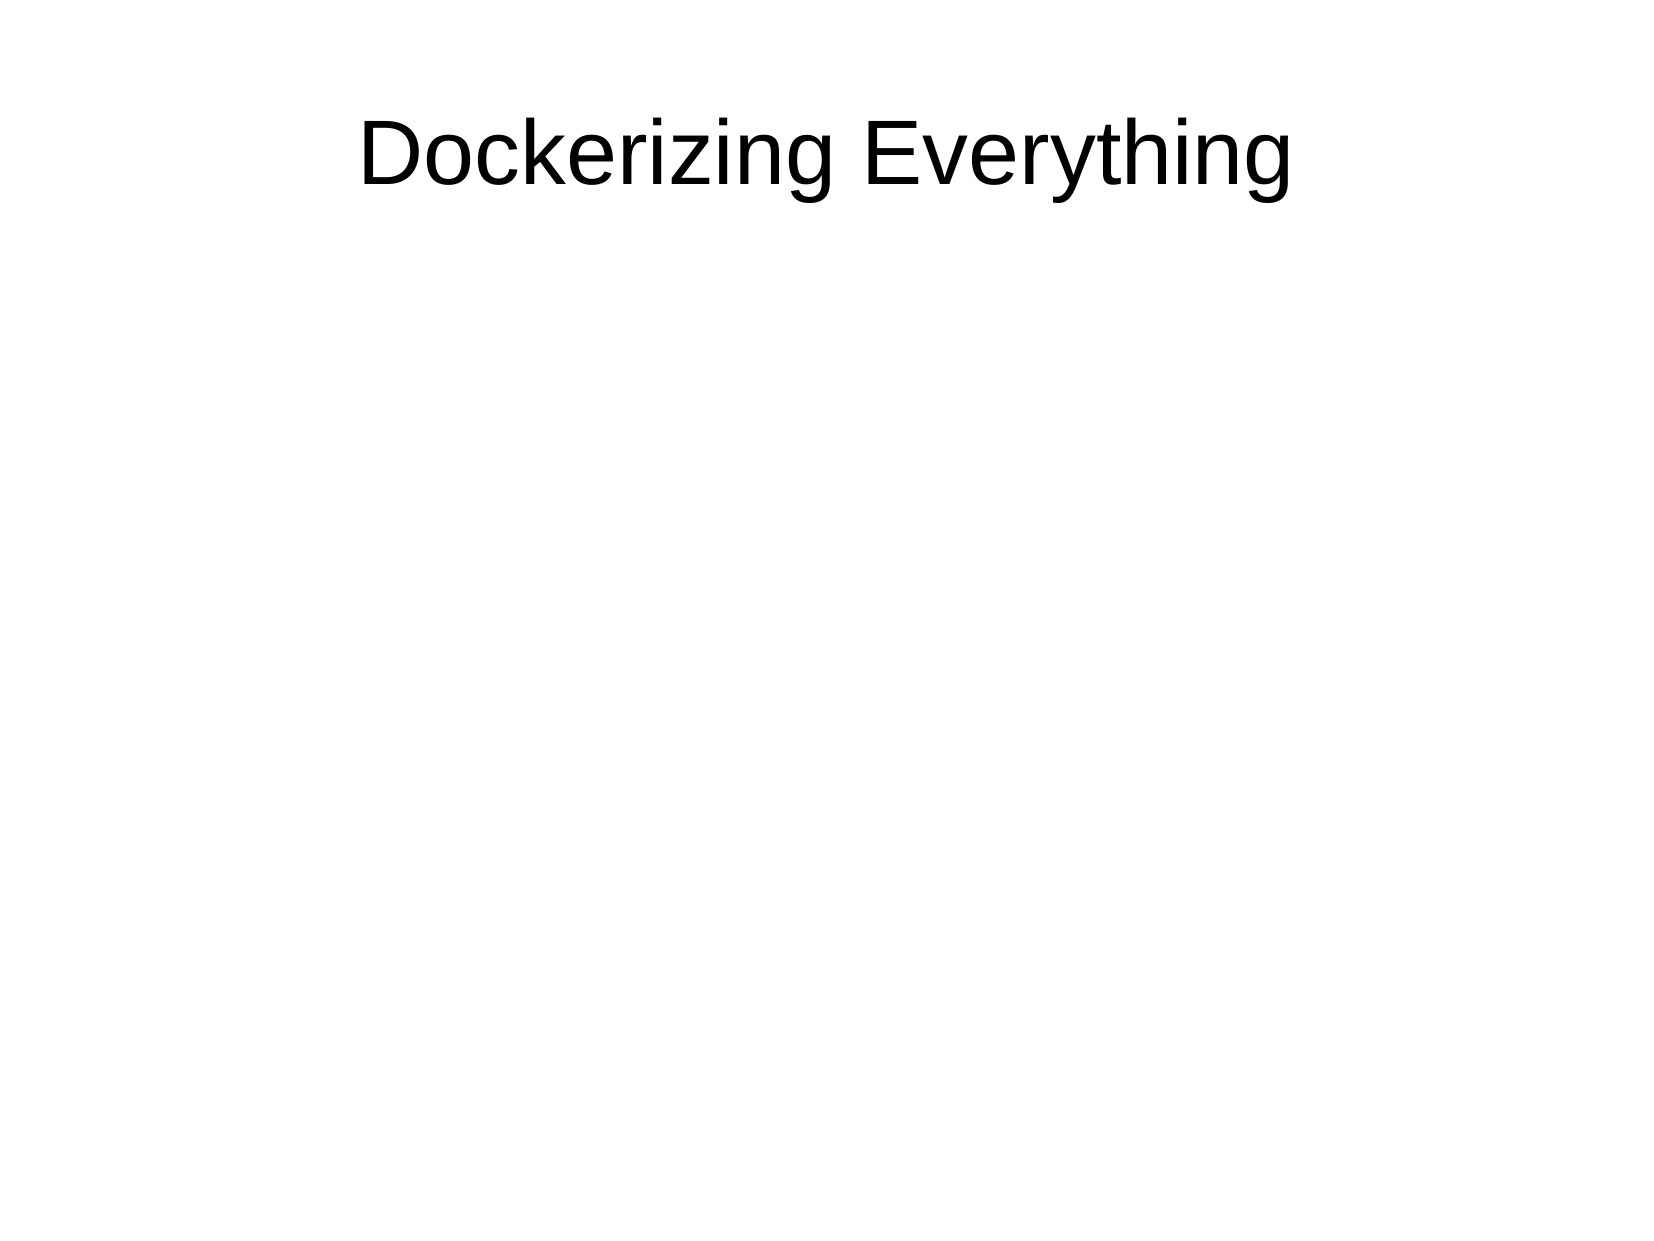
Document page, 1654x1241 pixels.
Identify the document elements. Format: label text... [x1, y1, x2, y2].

title Dockerizing Everything [82, 49, 1571, 257]
